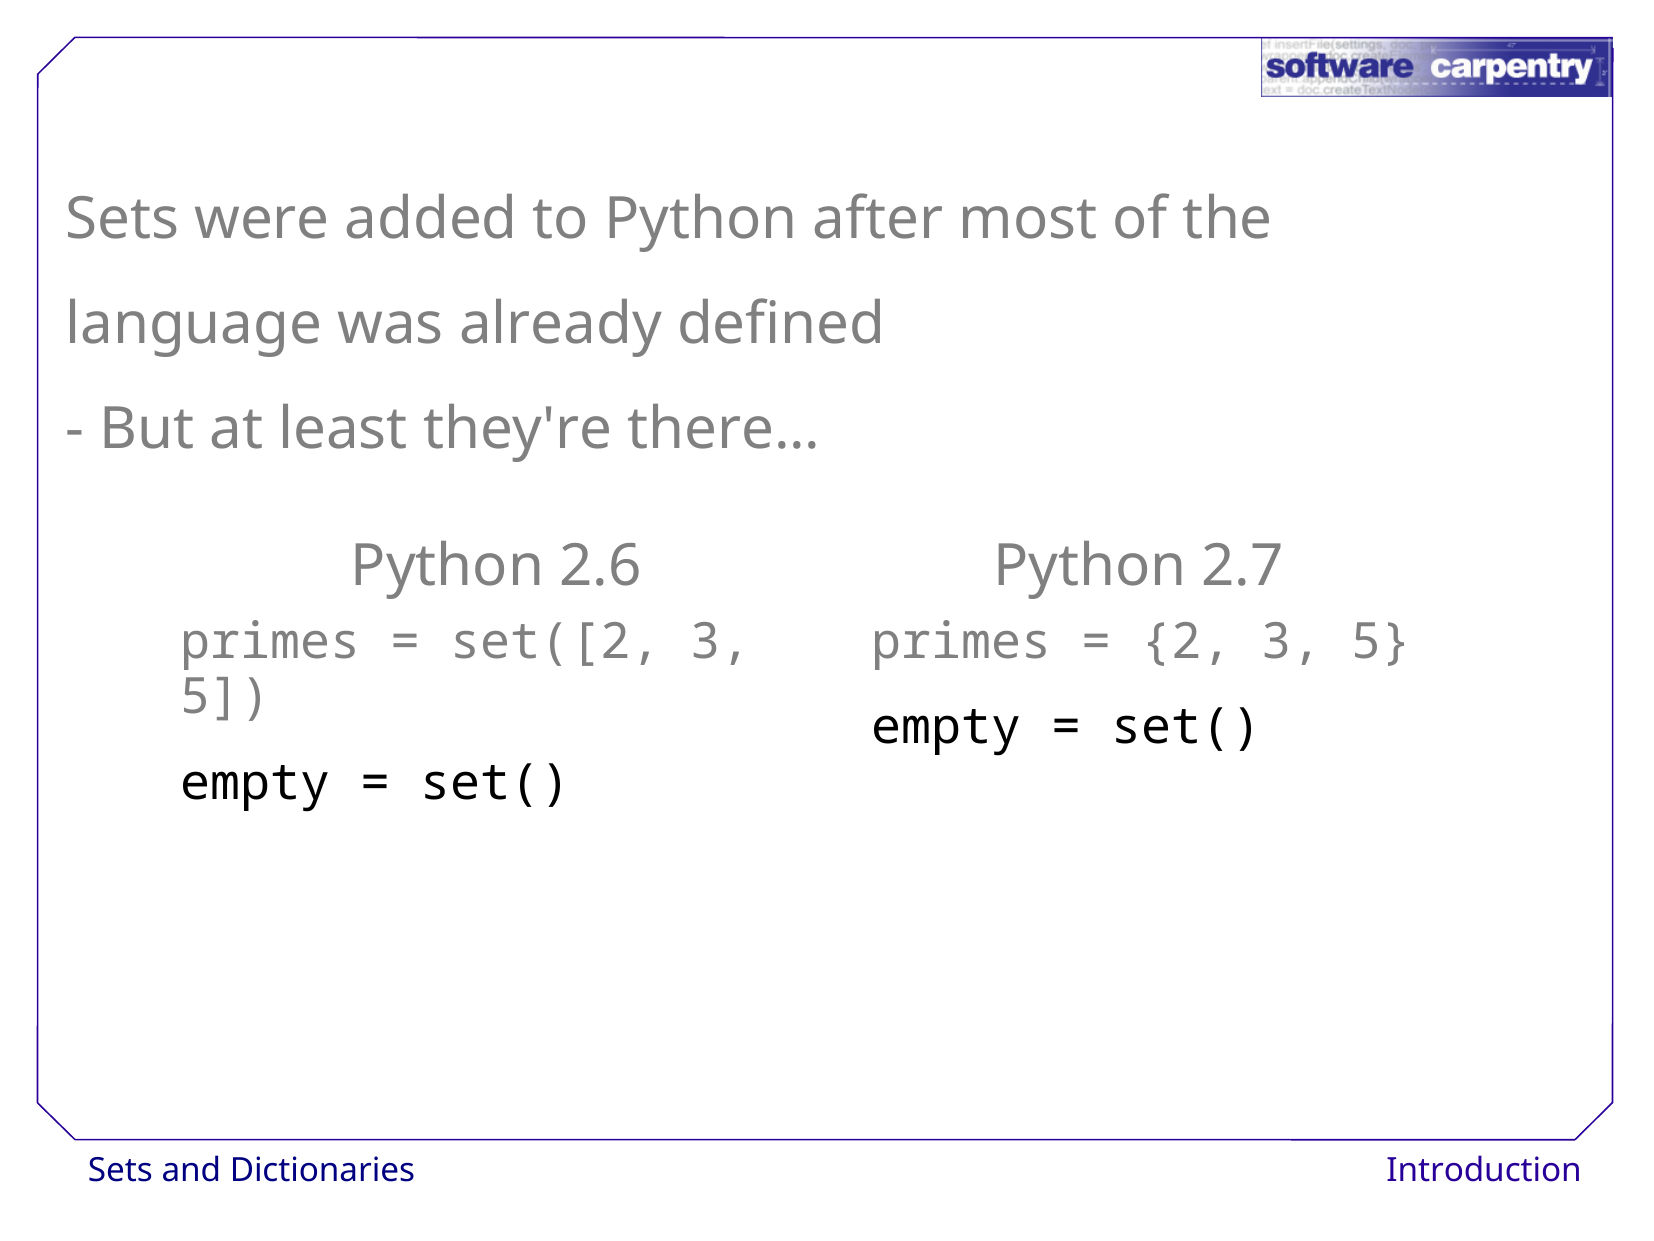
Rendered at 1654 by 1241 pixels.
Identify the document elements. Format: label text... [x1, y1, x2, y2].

table_header Python 2.6 [165, 526, 827, 606]
text_box Sets were added to Python after most of the language was already defined - But at least they're there... [50, 138, 1438, 469]
table_cell primes = set([2, 3, 5]) empty = set() [165, 606, 827, 818]
table_cell primes = {2, 3, 5} empty = set() [827, 606, 1451, 818]
picture [1261, 39, 1613, 97]
table_header Python 2.7 [827, 526, 1451, 606]
